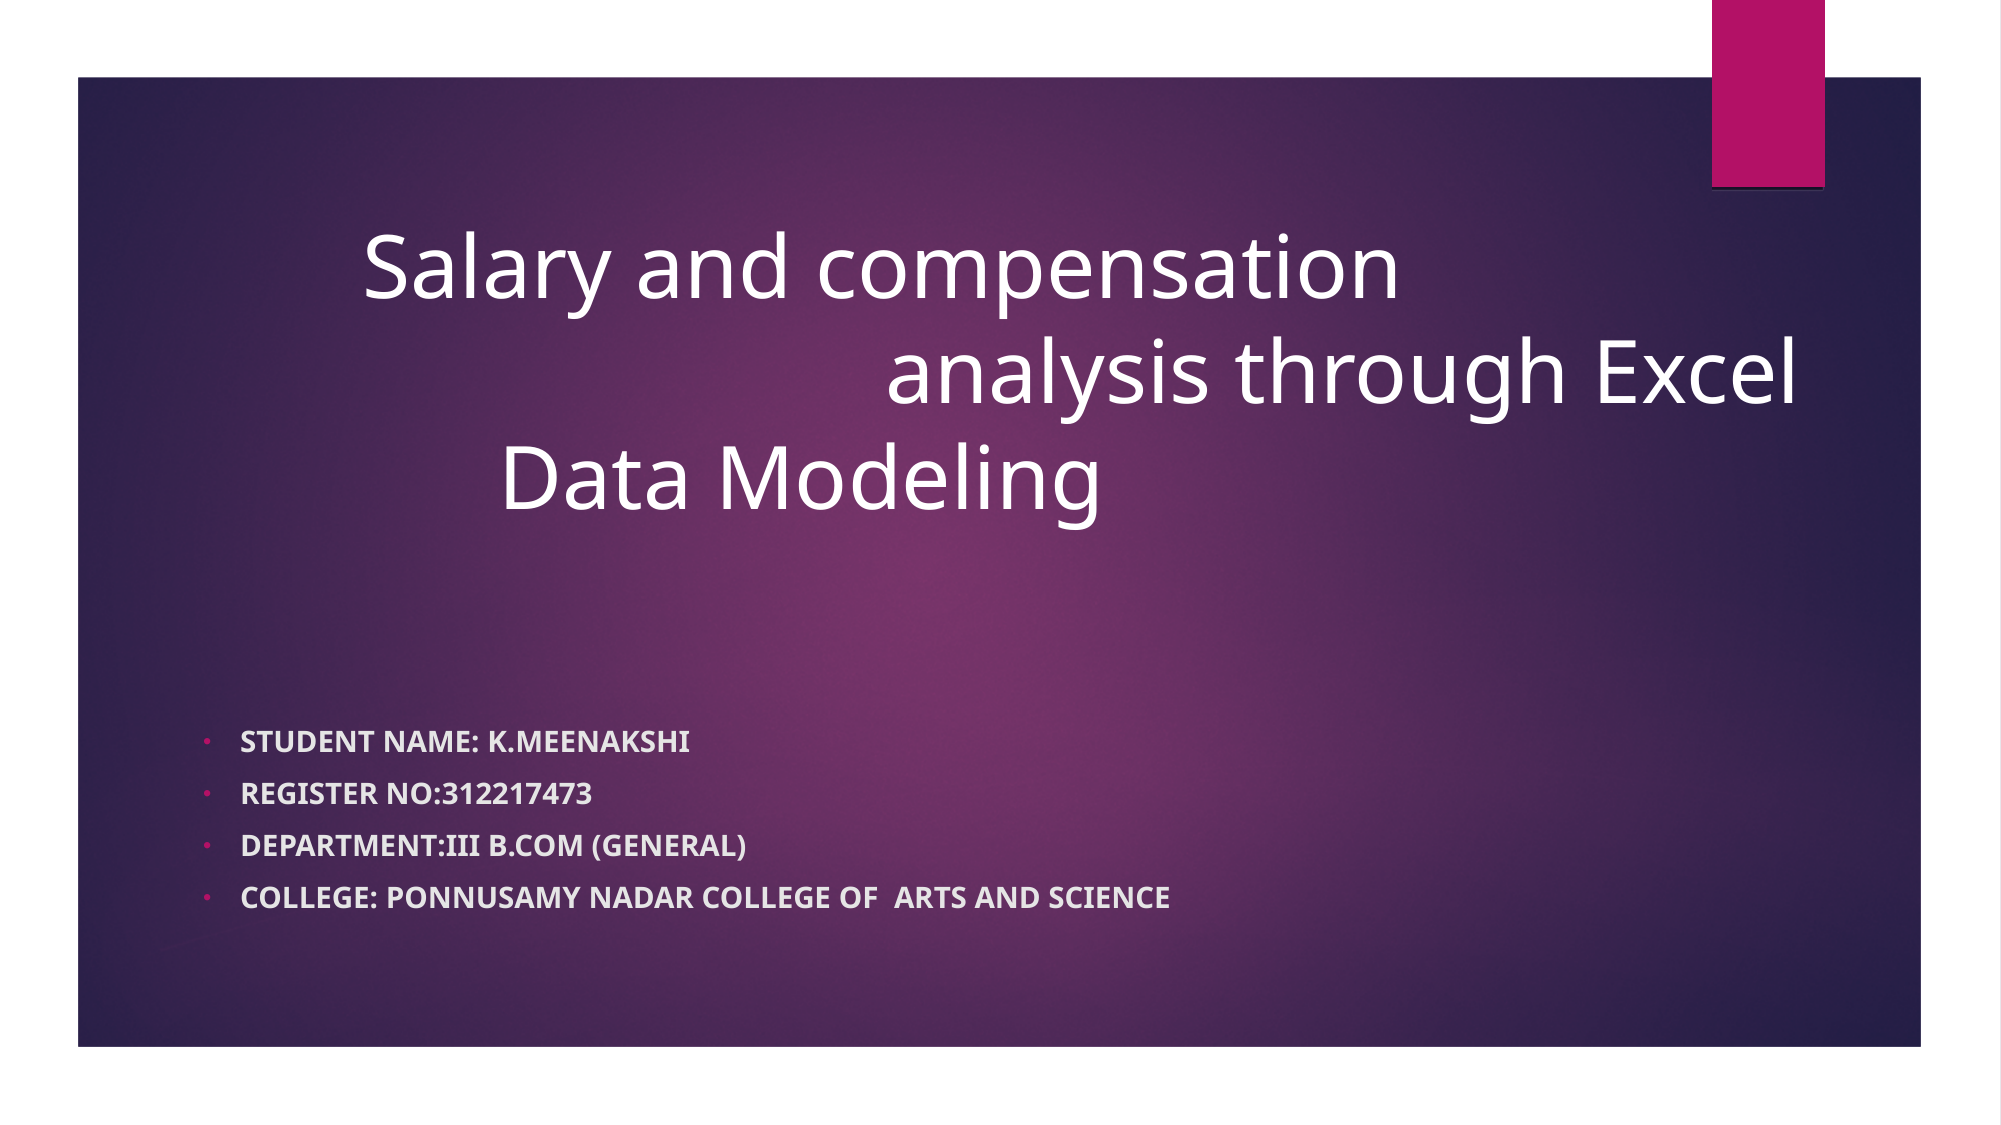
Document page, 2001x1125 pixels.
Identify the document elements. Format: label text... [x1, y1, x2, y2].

title Salary and compensation analysis through Excel Data Modeling [347, 129, 1848, 535]
subtitle STUDENT NAME: K.MEENAKSHI REGISTER NO:312217473 DEPARTMENT:III B.COM (GENERAL) COLLEGE: PONNUSAMY NADAR COLLEGE OF ARTS AND SCIENCE [188, 715, 1924, 924]
